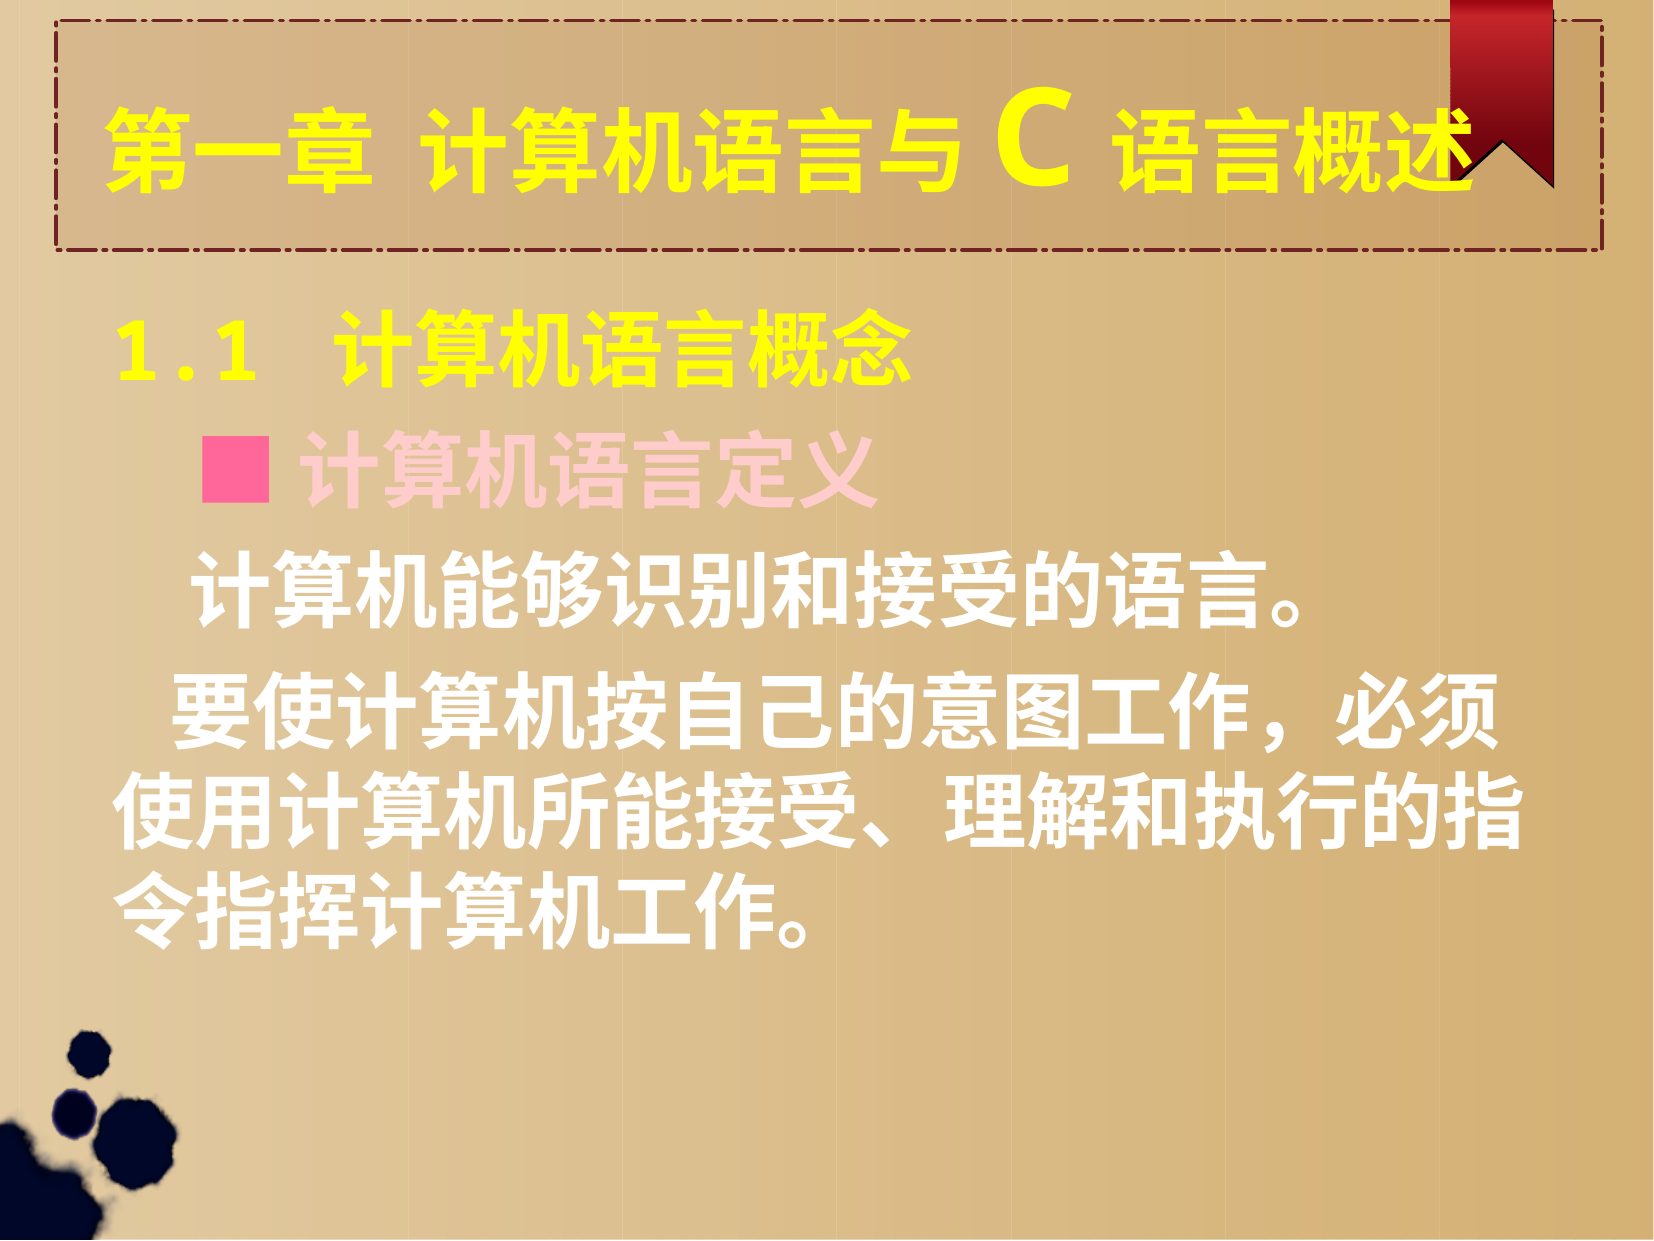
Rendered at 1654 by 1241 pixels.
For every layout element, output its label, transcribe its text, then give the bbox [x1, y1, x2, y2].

subtitle 1.1 计算机语言概念 ■计算机语言定义 计算机能够识别和接受的语言。 要使计算机按自己的意图工作，必须使用计算机所能接受、理解和执行的指令指挥计算机工作。 [96, 289, 1599, 1144]
title 第一章 计算机语言与C语言概述 [0, 27, 1599, 235]
